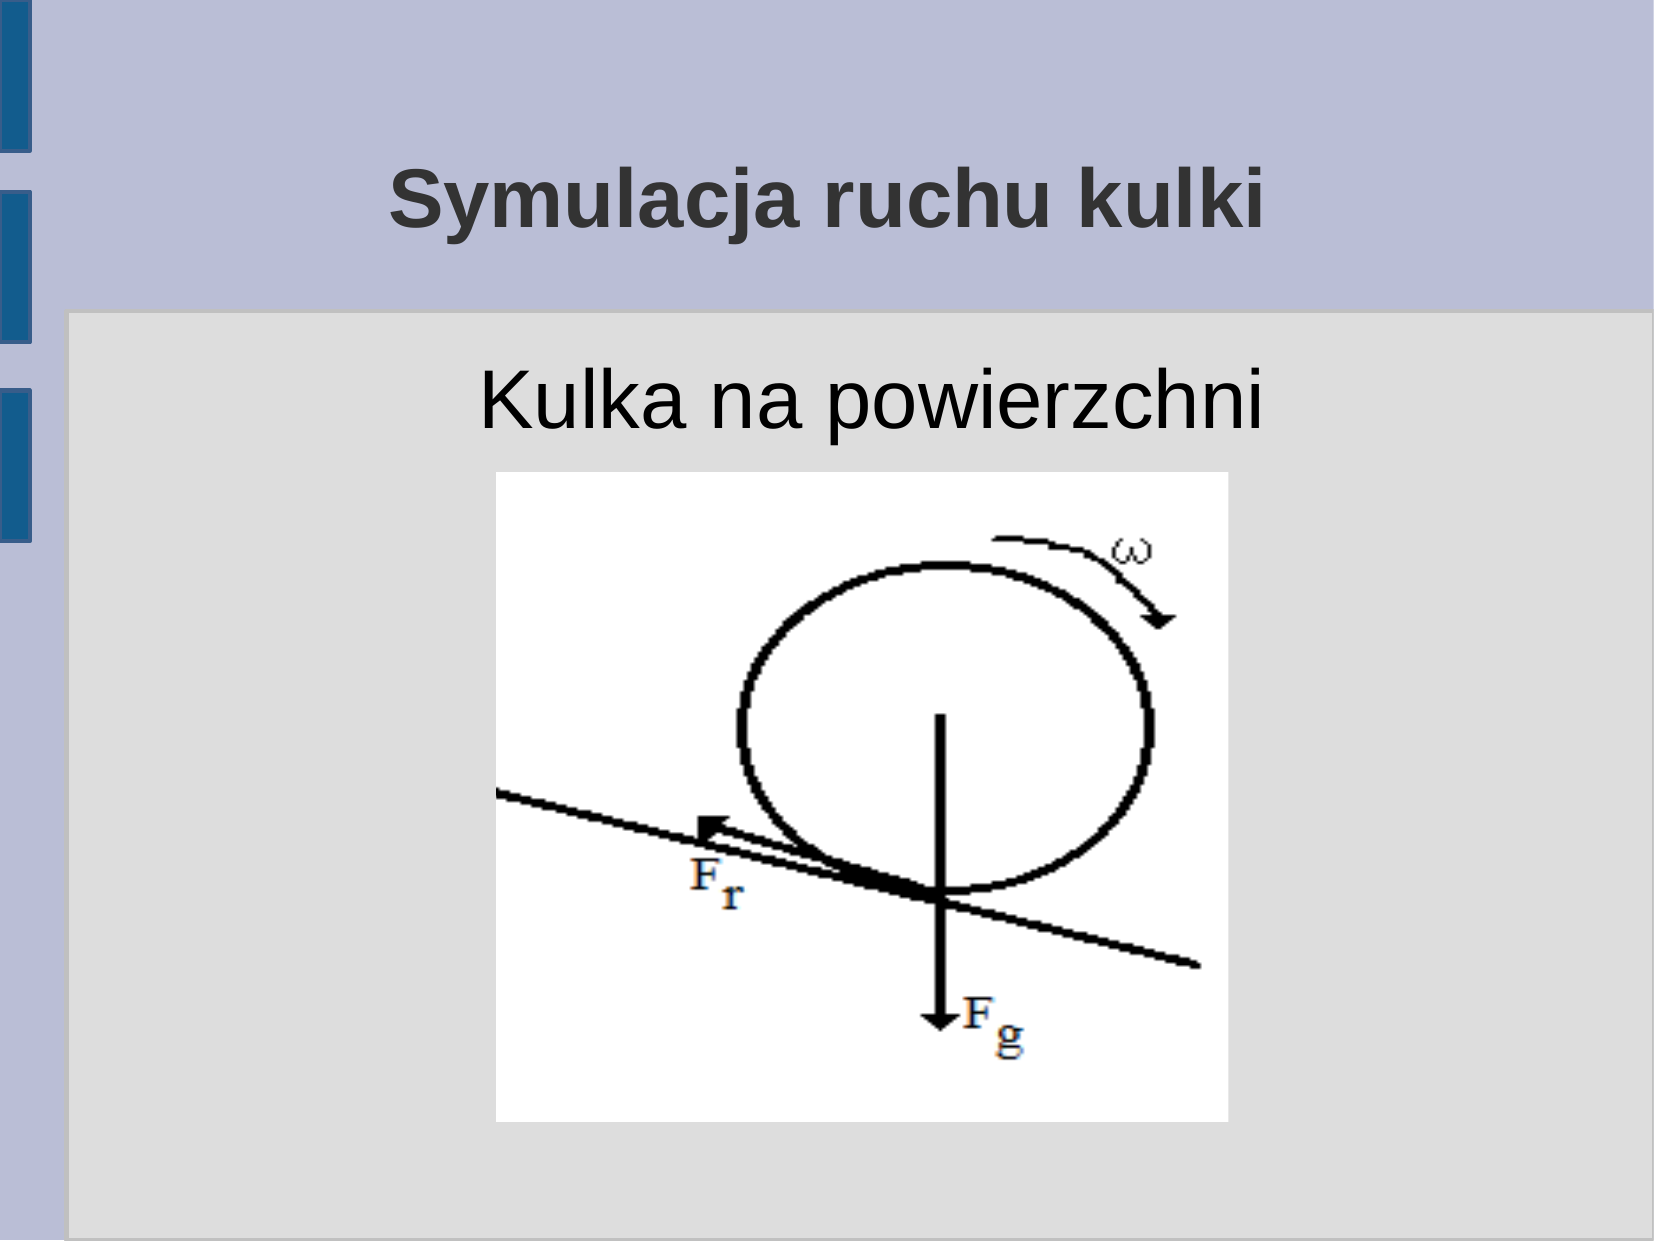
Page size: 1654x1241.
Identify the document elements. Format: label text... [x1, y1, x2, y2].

title Symulacja ruchu kulki [121, 91, 1534, 299]
list Kulka na powierzchni [121, 344, 1534, 485]
picture [496, 472, 1229, 1122]
